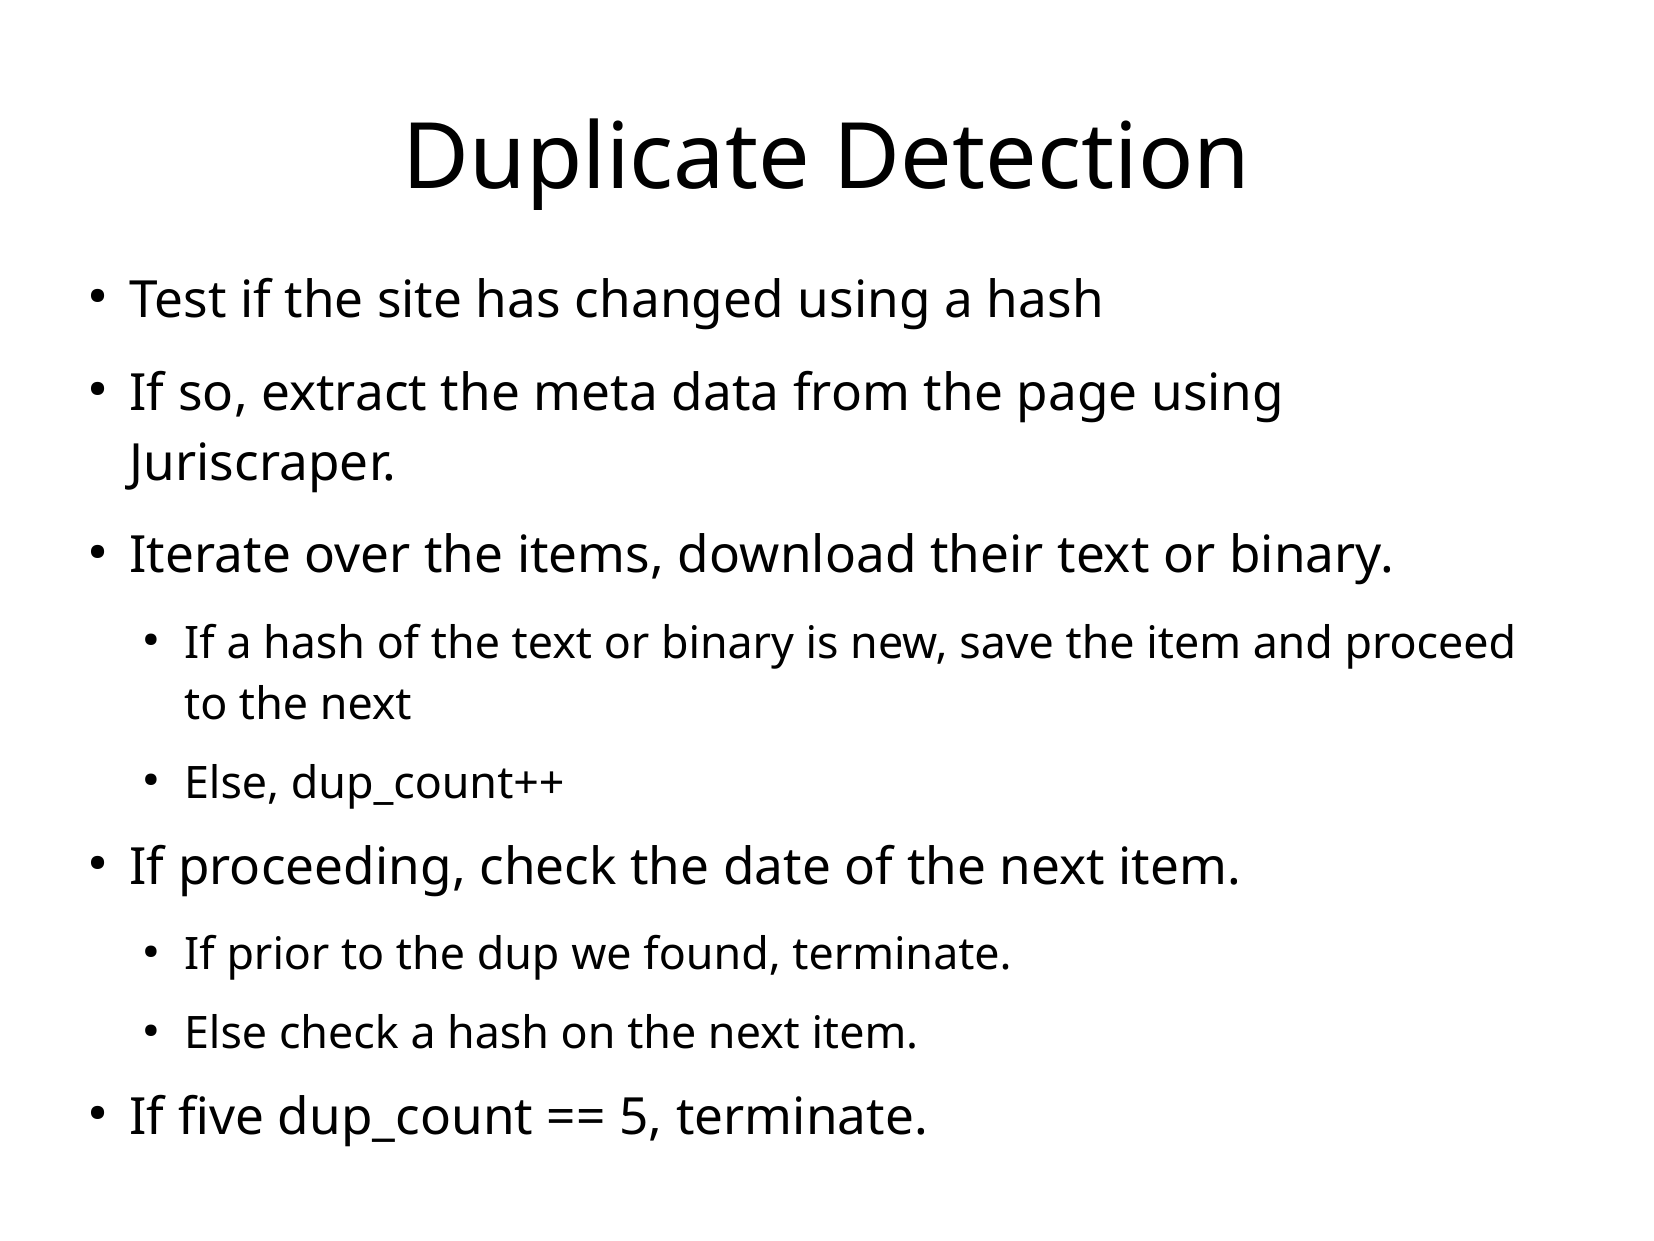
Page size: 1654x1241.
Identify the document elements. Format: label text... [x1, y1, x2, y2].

title Duplicate Detection [82, 56, 1571, 250]
list Test if the site has changed using a hash If so, extract the meta data from the page using Juriscraper. Iterate over the items, download their text or binary. If a hash of the text or binary is new, save the item and proceed to the next Else, dup_count++ If proceeding, check the date of the next item. If prior to the dup we found, terminate. Else check a hash on the next item. If five dup_count == 5, terminate. [75, 262, 1564, 1163]
